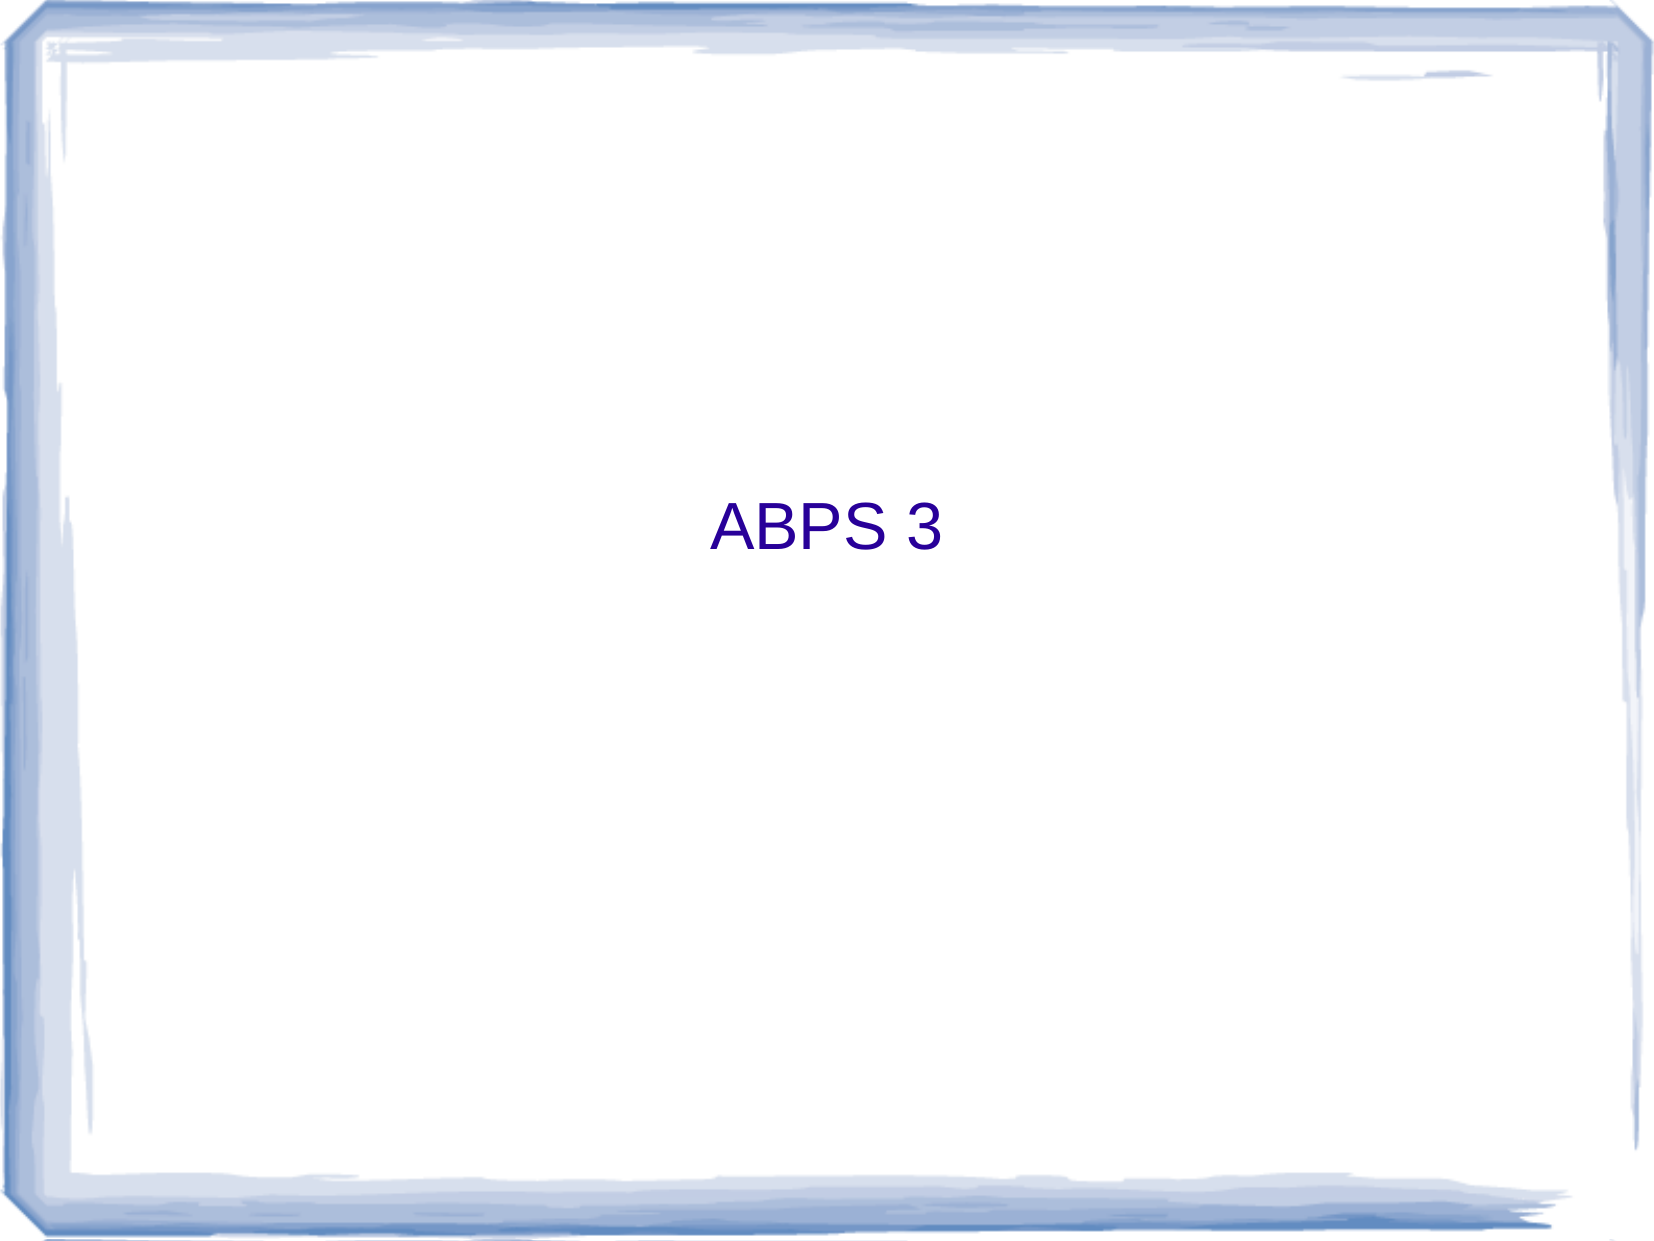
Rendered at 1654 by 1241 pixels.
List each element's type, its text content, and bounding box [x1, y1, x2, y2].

picture [0, 0, 1654, 1241]
subtitle ABPS 3 [82, 56, 1571, 997]
